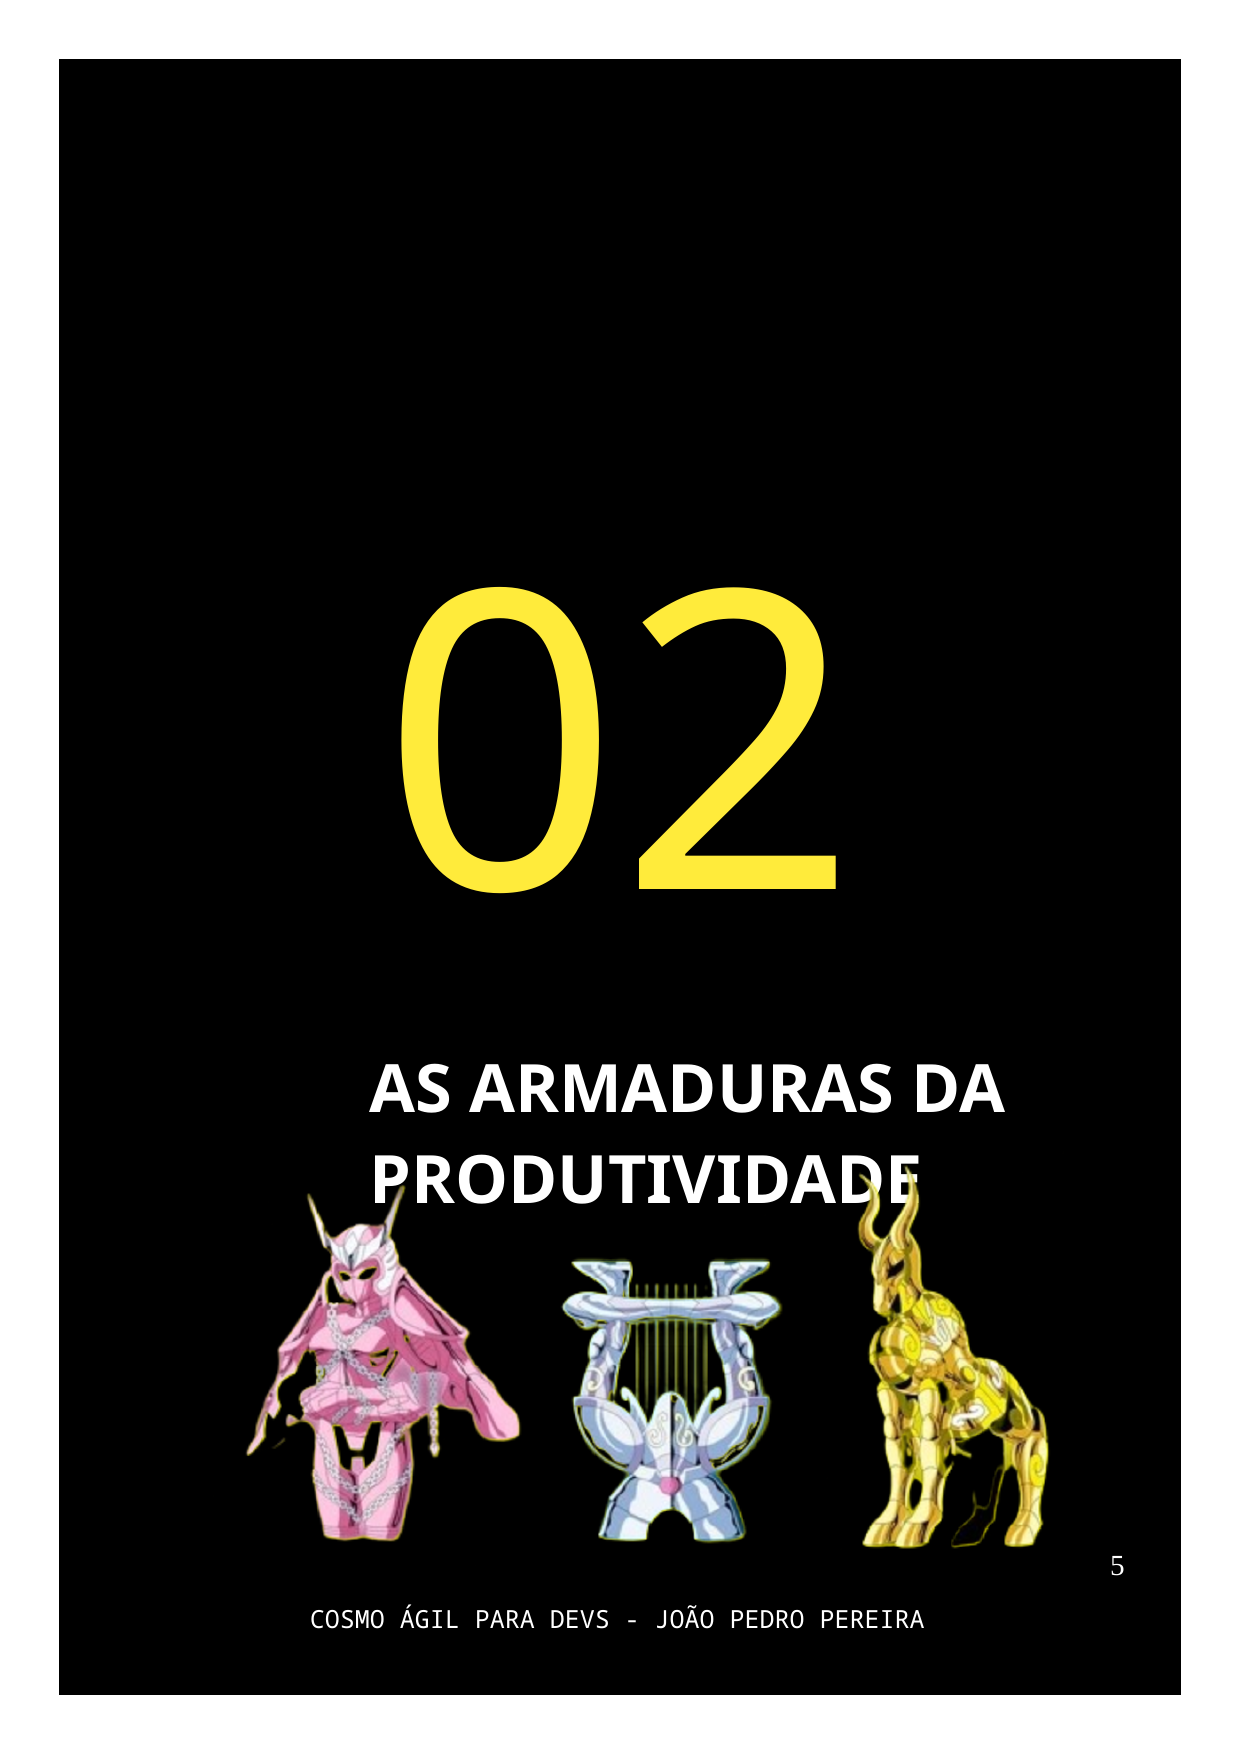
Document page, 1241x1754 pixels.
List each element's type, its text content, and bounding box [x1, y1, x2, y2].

text_box As Armaduras da Produtividade [354, 1033, 1182, 1418]
text_box 02 [366, 436, 945, 1033]
text_box COSMO ÁGIL PARA DEVS - JOÃO PEDRO PEREIRA [295, 1594, 941, 1638]
picture [206, 1151, 1093, 1581]
